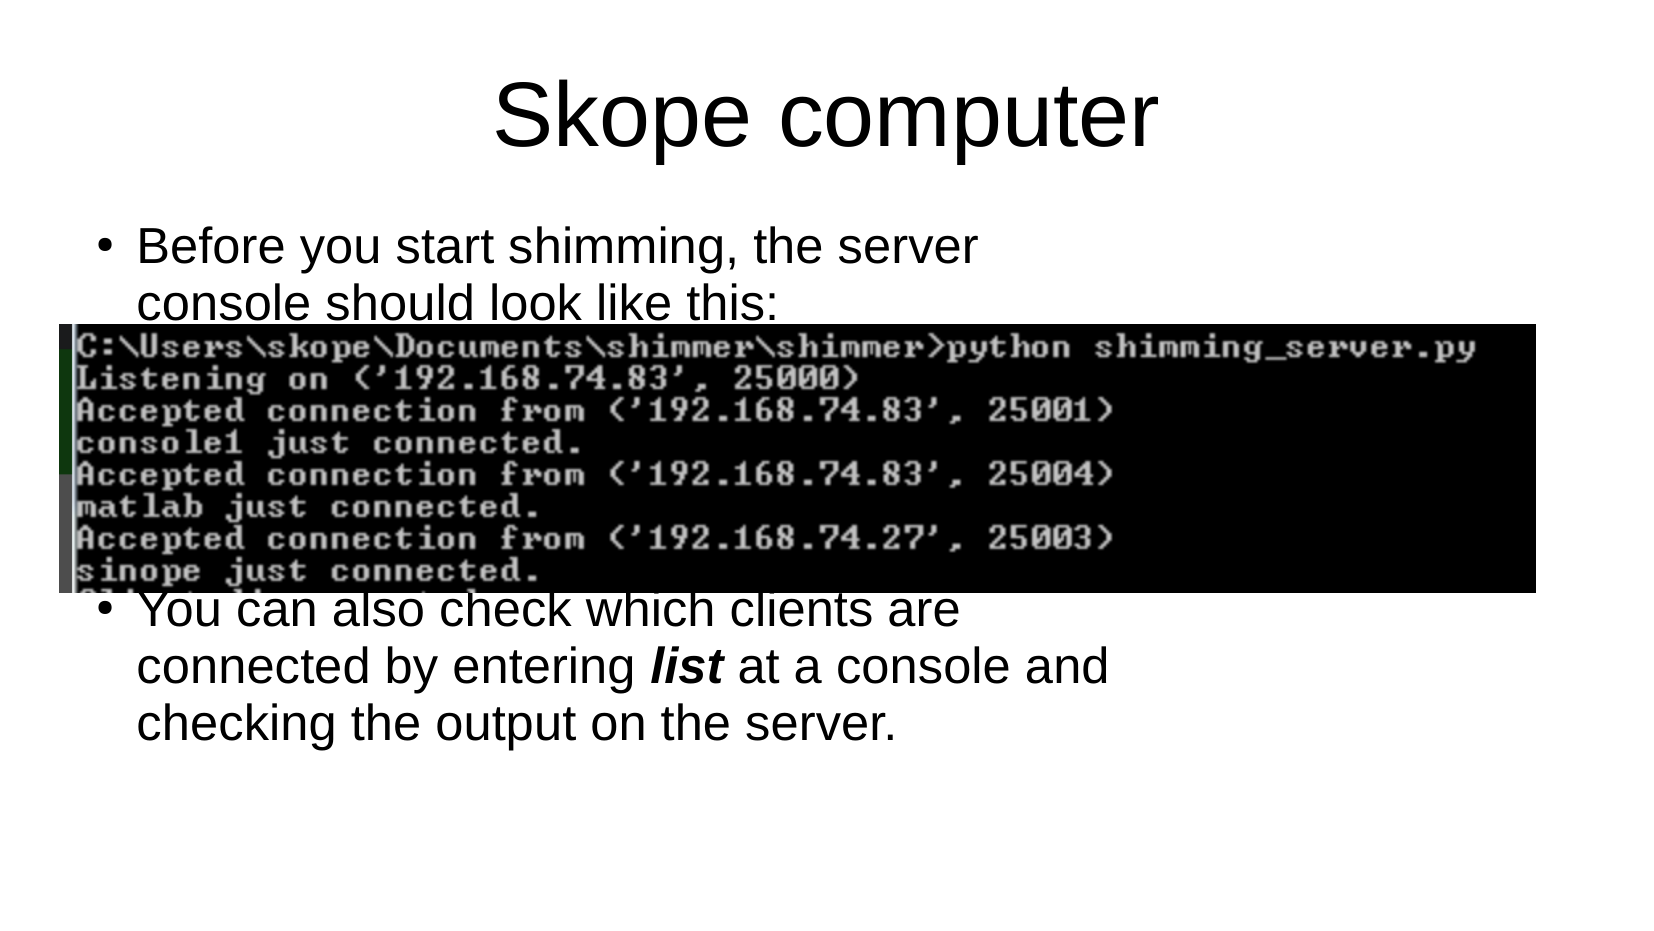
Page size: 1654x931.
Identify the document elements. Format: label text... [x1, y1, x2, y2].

list Before you start shimming, the server console should look like this: You can also check which clients are connected by entering list at a console and checking the output on the server. [82, 593, 1152, 758]
title Skope computer [82, 37, 1571, 193]
list Before you start shimming, the server console should look like this: You can also check which clients are connected by entering list at a console and checking the output on the server. [82, 217, 1152, 324]
picture [59, 324, 1536, 593]
